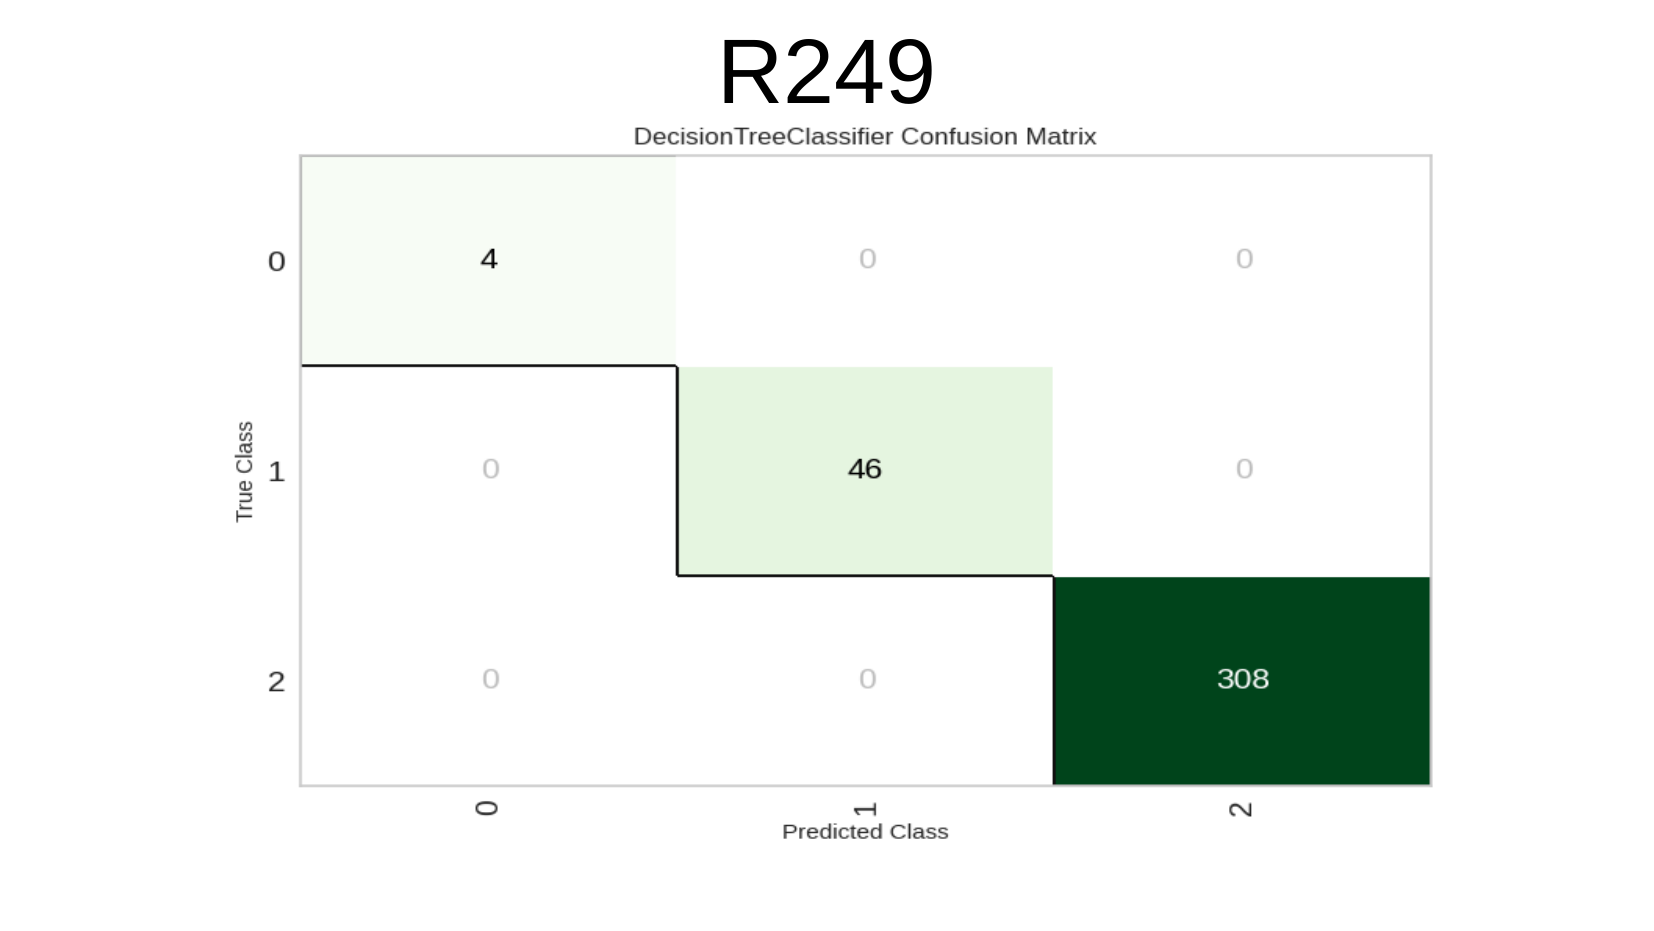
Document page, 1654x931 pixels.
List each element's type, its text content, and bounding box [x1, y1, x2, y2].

title R249 [82, 11, 1571, 115]
picture [221, 114, 1447, 857]
